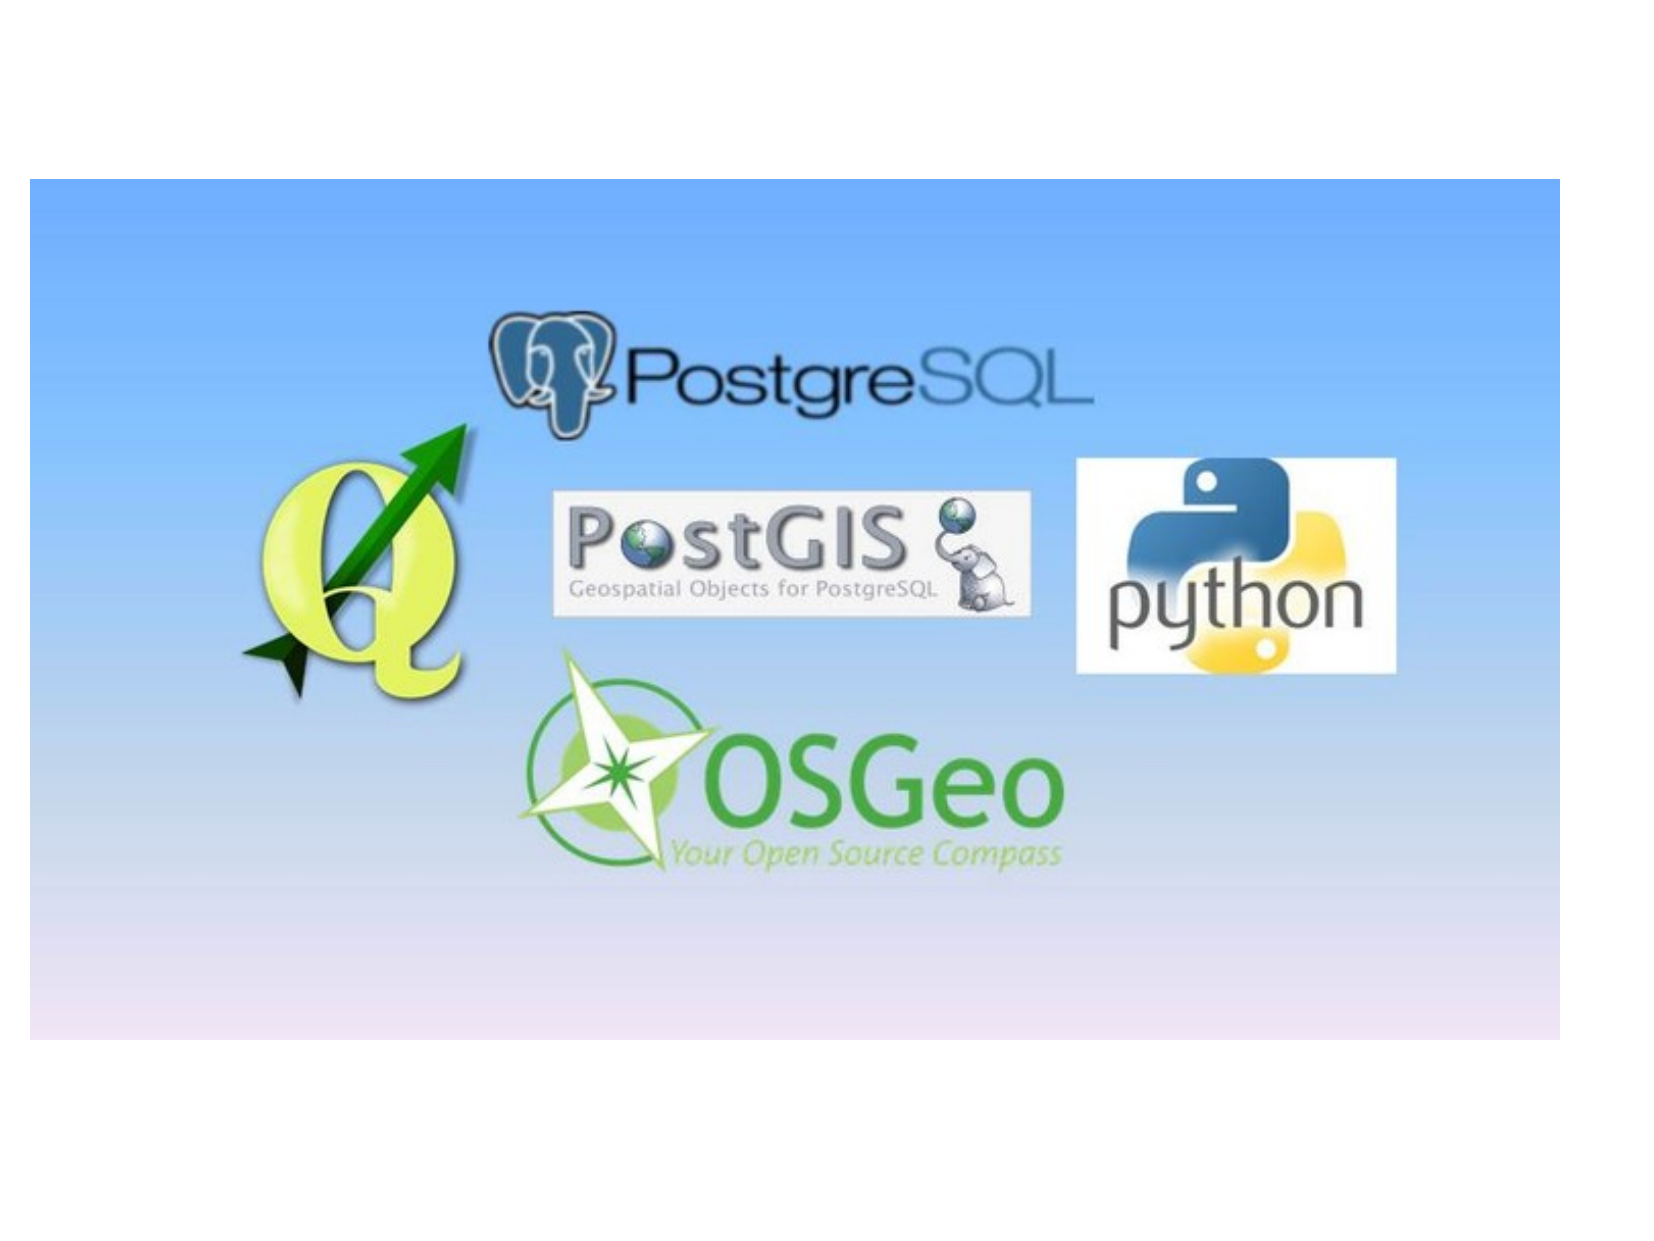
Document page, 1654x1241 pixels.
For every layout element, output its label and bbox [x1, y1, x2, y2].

picture [30, 179, 1560, 1040]
